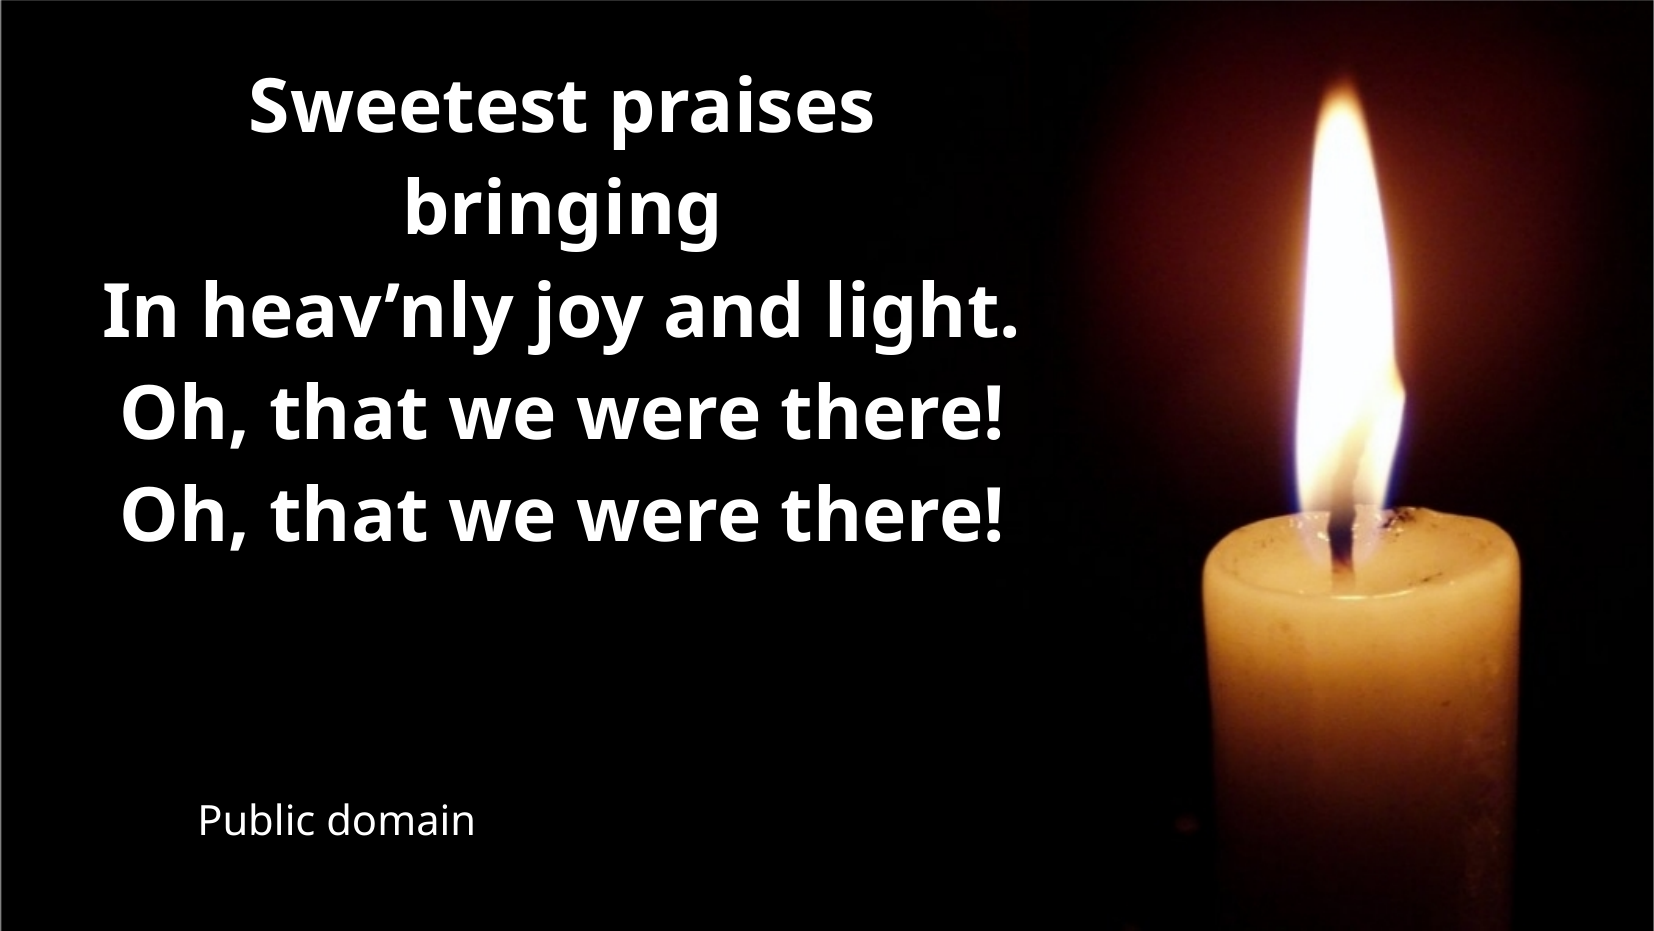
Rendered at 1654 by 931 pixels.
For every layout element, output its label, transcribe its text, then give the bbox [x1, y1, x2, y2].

picture [0, 0, 1654, 931]
text_box Sweetest praises bringing In heav’nly joy and light. Oh, that we were there! Oh, that we were there! Public domain [75, 45, 1051, 751]
